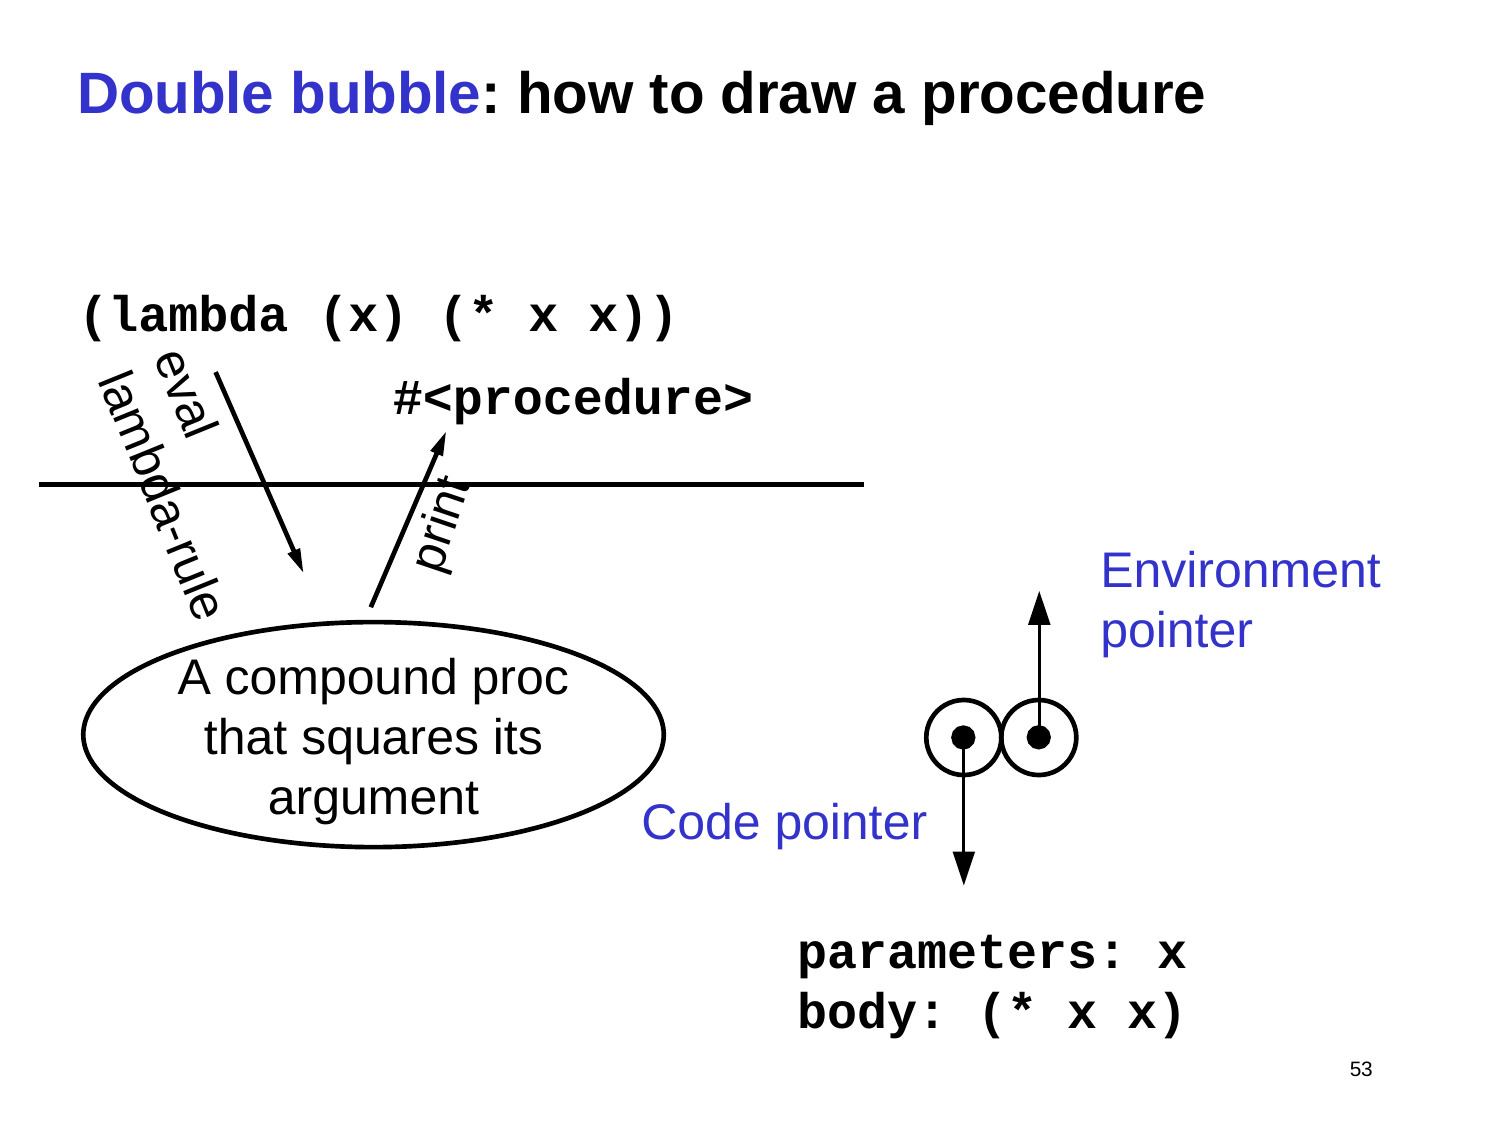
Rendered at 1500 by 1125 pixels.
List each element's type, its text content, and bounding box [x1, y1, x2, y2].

text_box eval lambda-rule [75, 322, 312, 646]
text_box Code pointer [626, 782, 943, 858]
text_box [953, 727, 974, 747]
text_box [1028, 727, 1049, 748]
title Double bubble: how to draw a procedure [62, 24, 1338, 163]
text_box print [380, 450, 494, 595]
text_box #<procedure> [378, 357, 768, 433]
text_box parameters: x body: (* x x) [782, 911, 1203, 1047]
text_box Environment pointer [1085, 530, 1396, 666]
text_box A compound proc that squares its argument [83, 622, 664, 848]
text_box (lambda (x) (* x x)) [63, 273, 694, 350]
